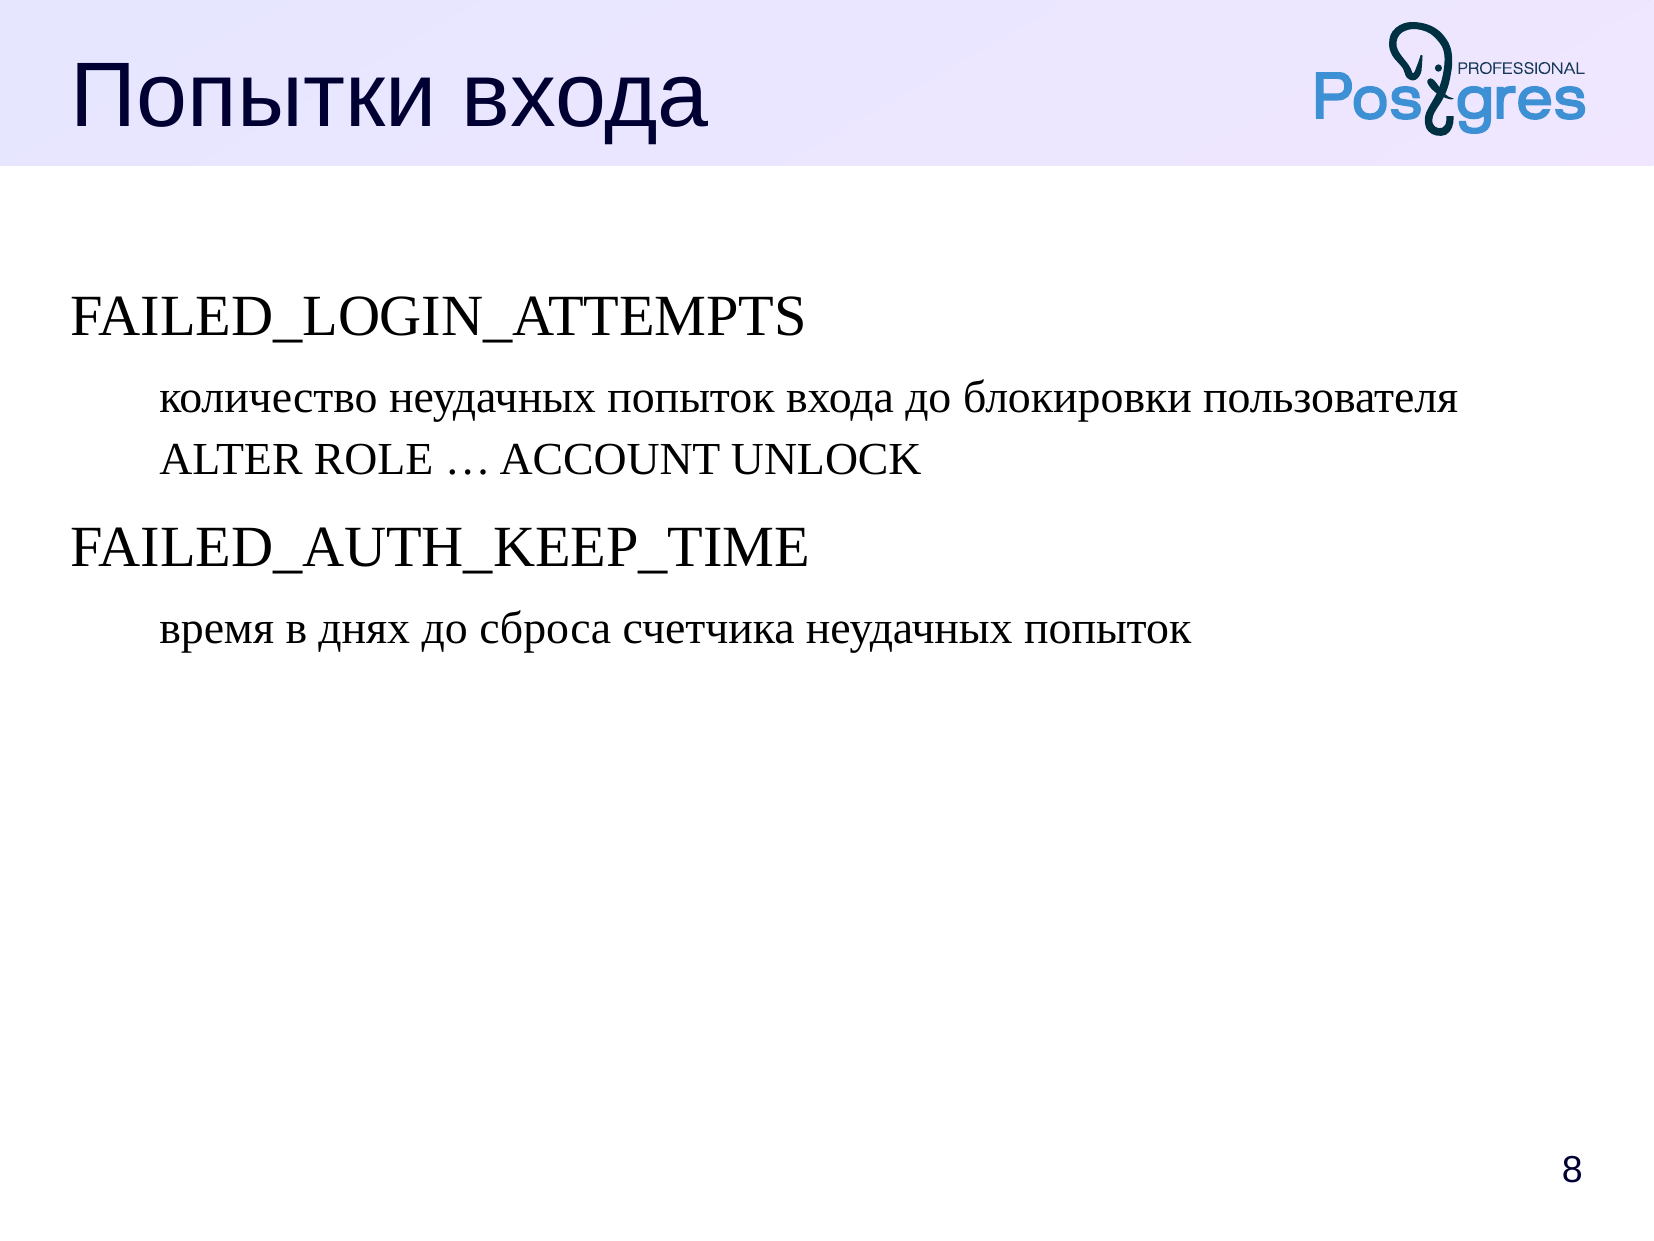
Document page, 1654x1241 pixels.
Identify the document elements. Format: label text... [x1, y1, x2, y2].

list FAILED_LOGIN_ATTEMPTS количество неудачных попыток входа до блокировки пользователя ALTER ROLE … ACCOUNT UNLOCK FAILED_AUTH_KEEP_TIME время в днях до сброса счетчика неудачных попыток [70, 283, 1583, 1134]
title Попытки входа [70, 43, 1241, 147]
